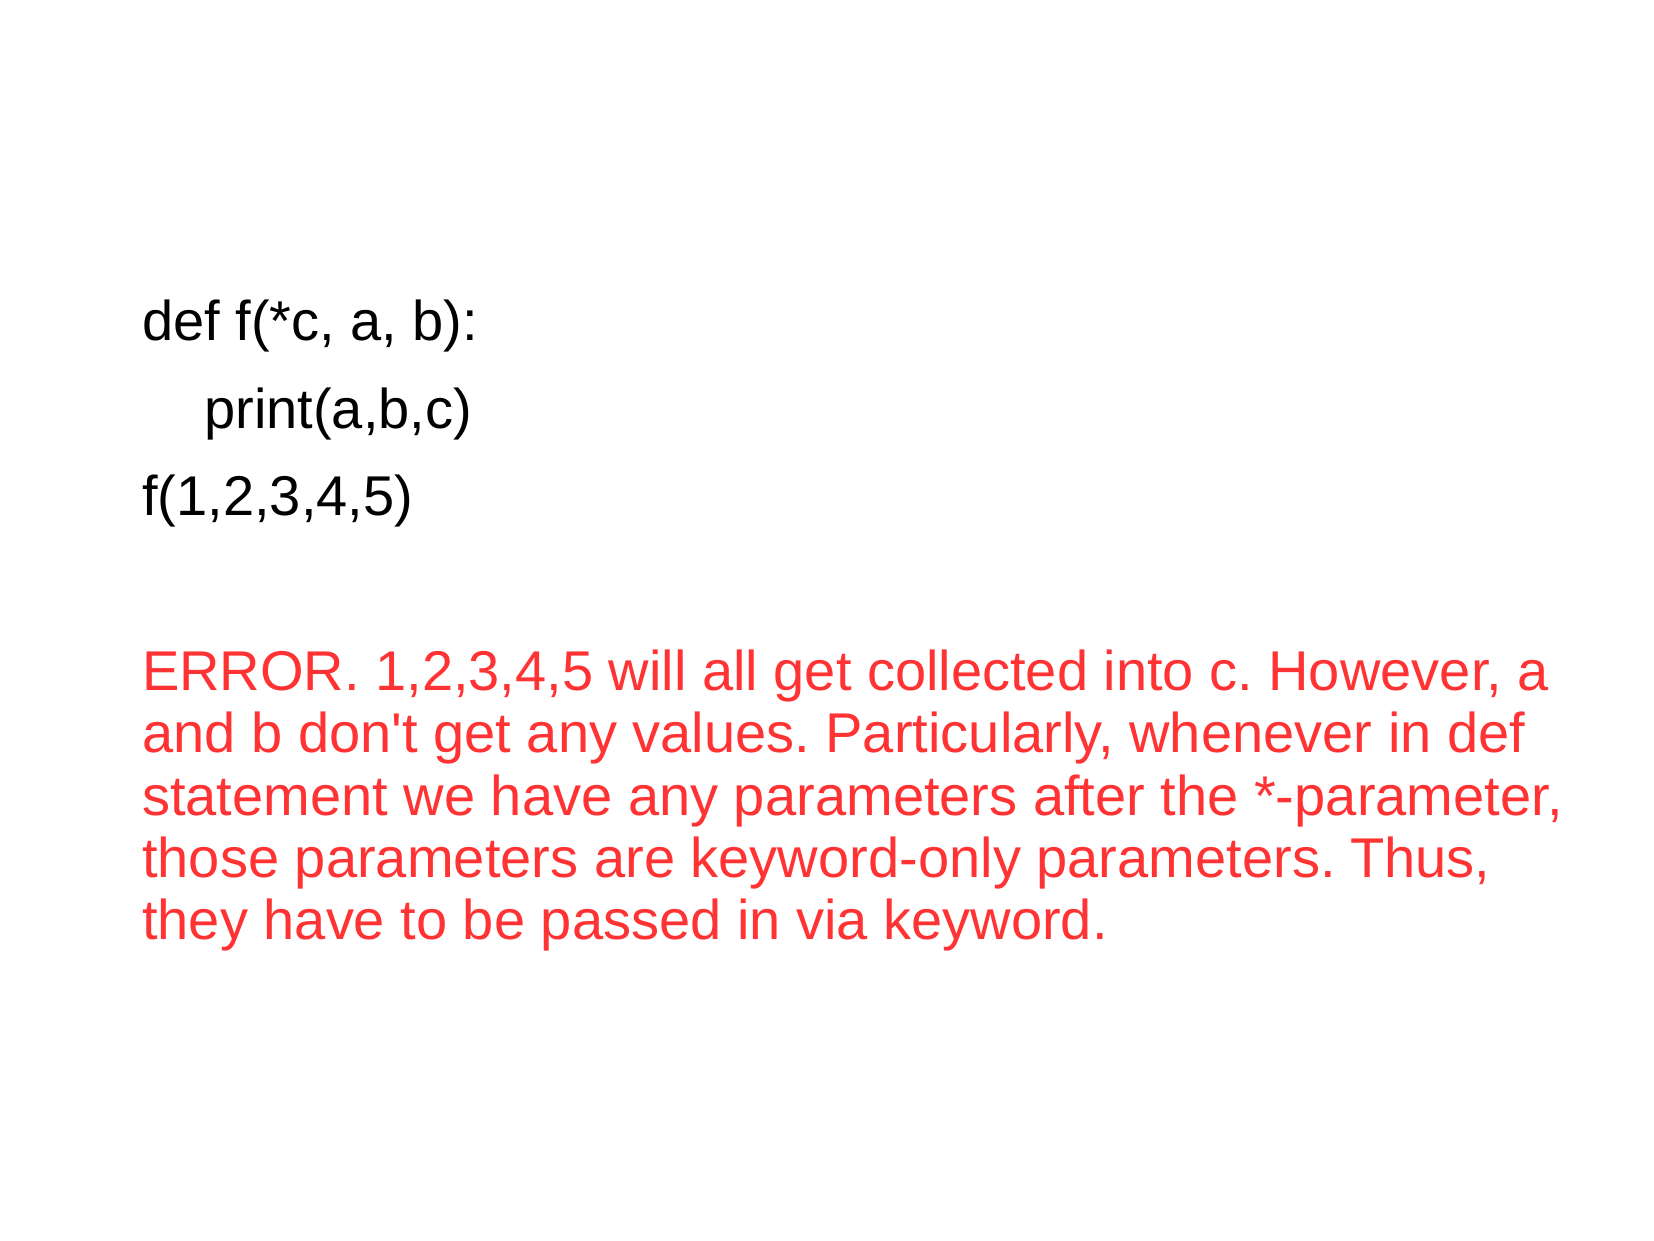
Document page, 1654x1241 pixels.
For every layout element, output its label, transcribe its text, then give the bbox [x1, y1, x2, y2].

list def f(*c, a, b): print(a,b,c) f(1,2,3,4,5) ERROR. 1,2,3,4,5 will all get collected into c. However, a and b don't get any values. Particularly, whenever in def statement we have any parameters after the *-parameter, those parameters are keyword-only parameters. Thus, they have to be passed in via keyword. [82, 290, 1571, 1010]
